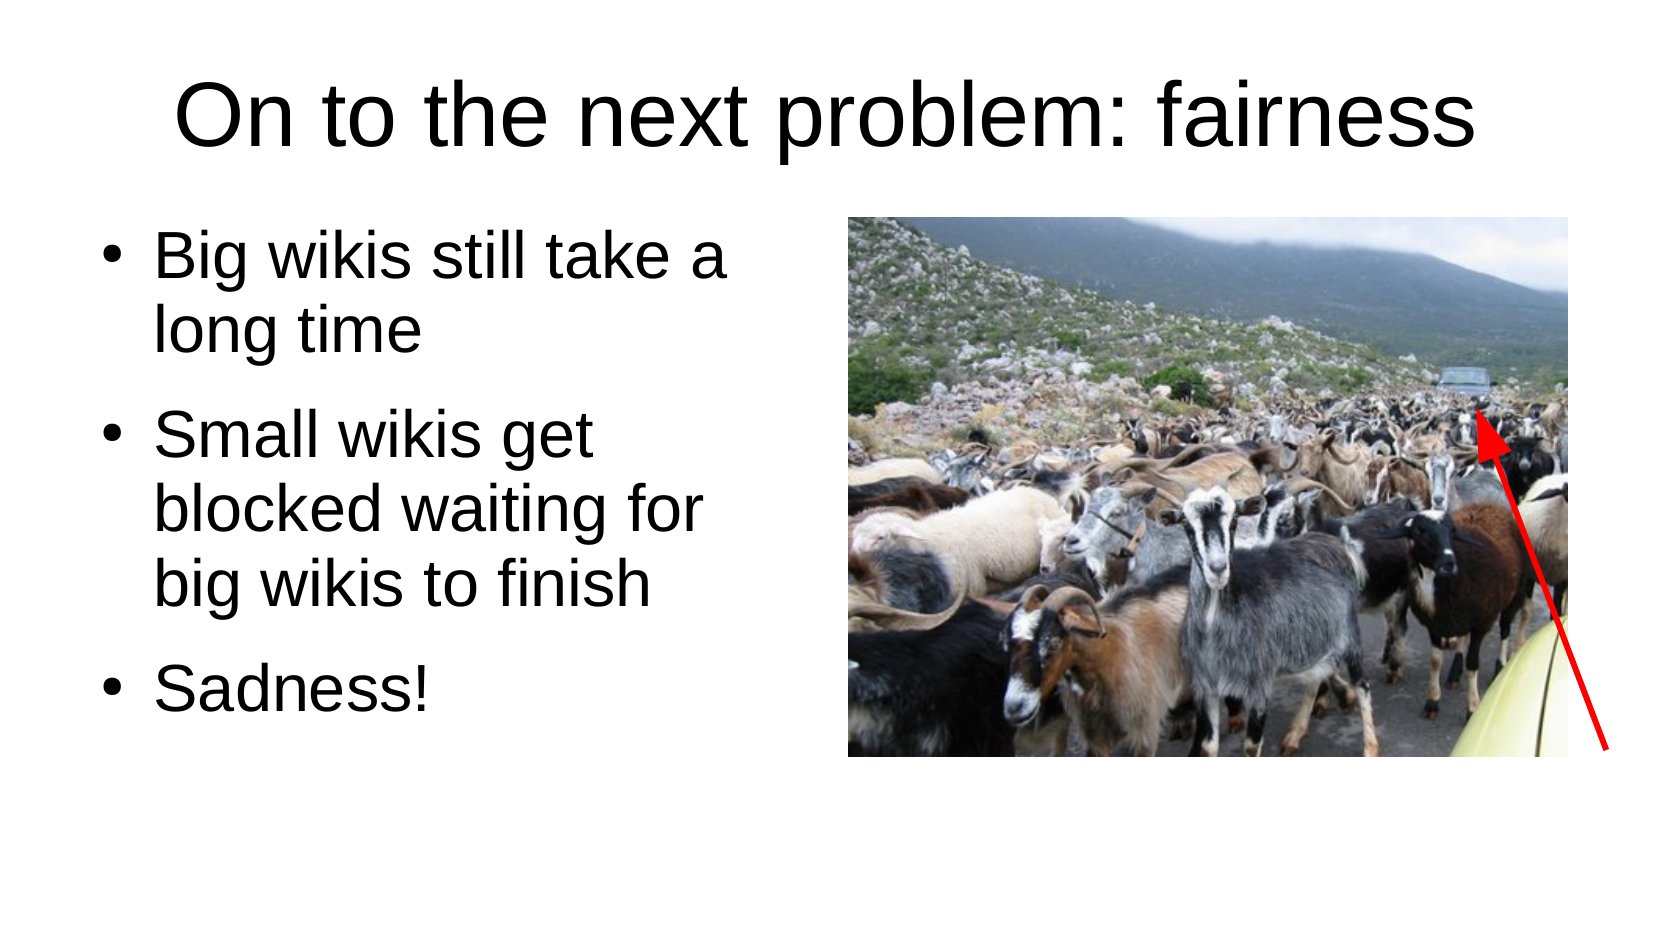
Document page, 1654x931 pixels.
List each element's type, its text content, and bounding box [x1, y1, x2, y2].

list Big wikis still take a long time Small wikis get blocked waiting for big wikis to finish Sadness! [82, 217, 809, 758]
title On to the next problem: fairness [82, 37, 1571, 193]
picture [848, 217, 1568, 758]
